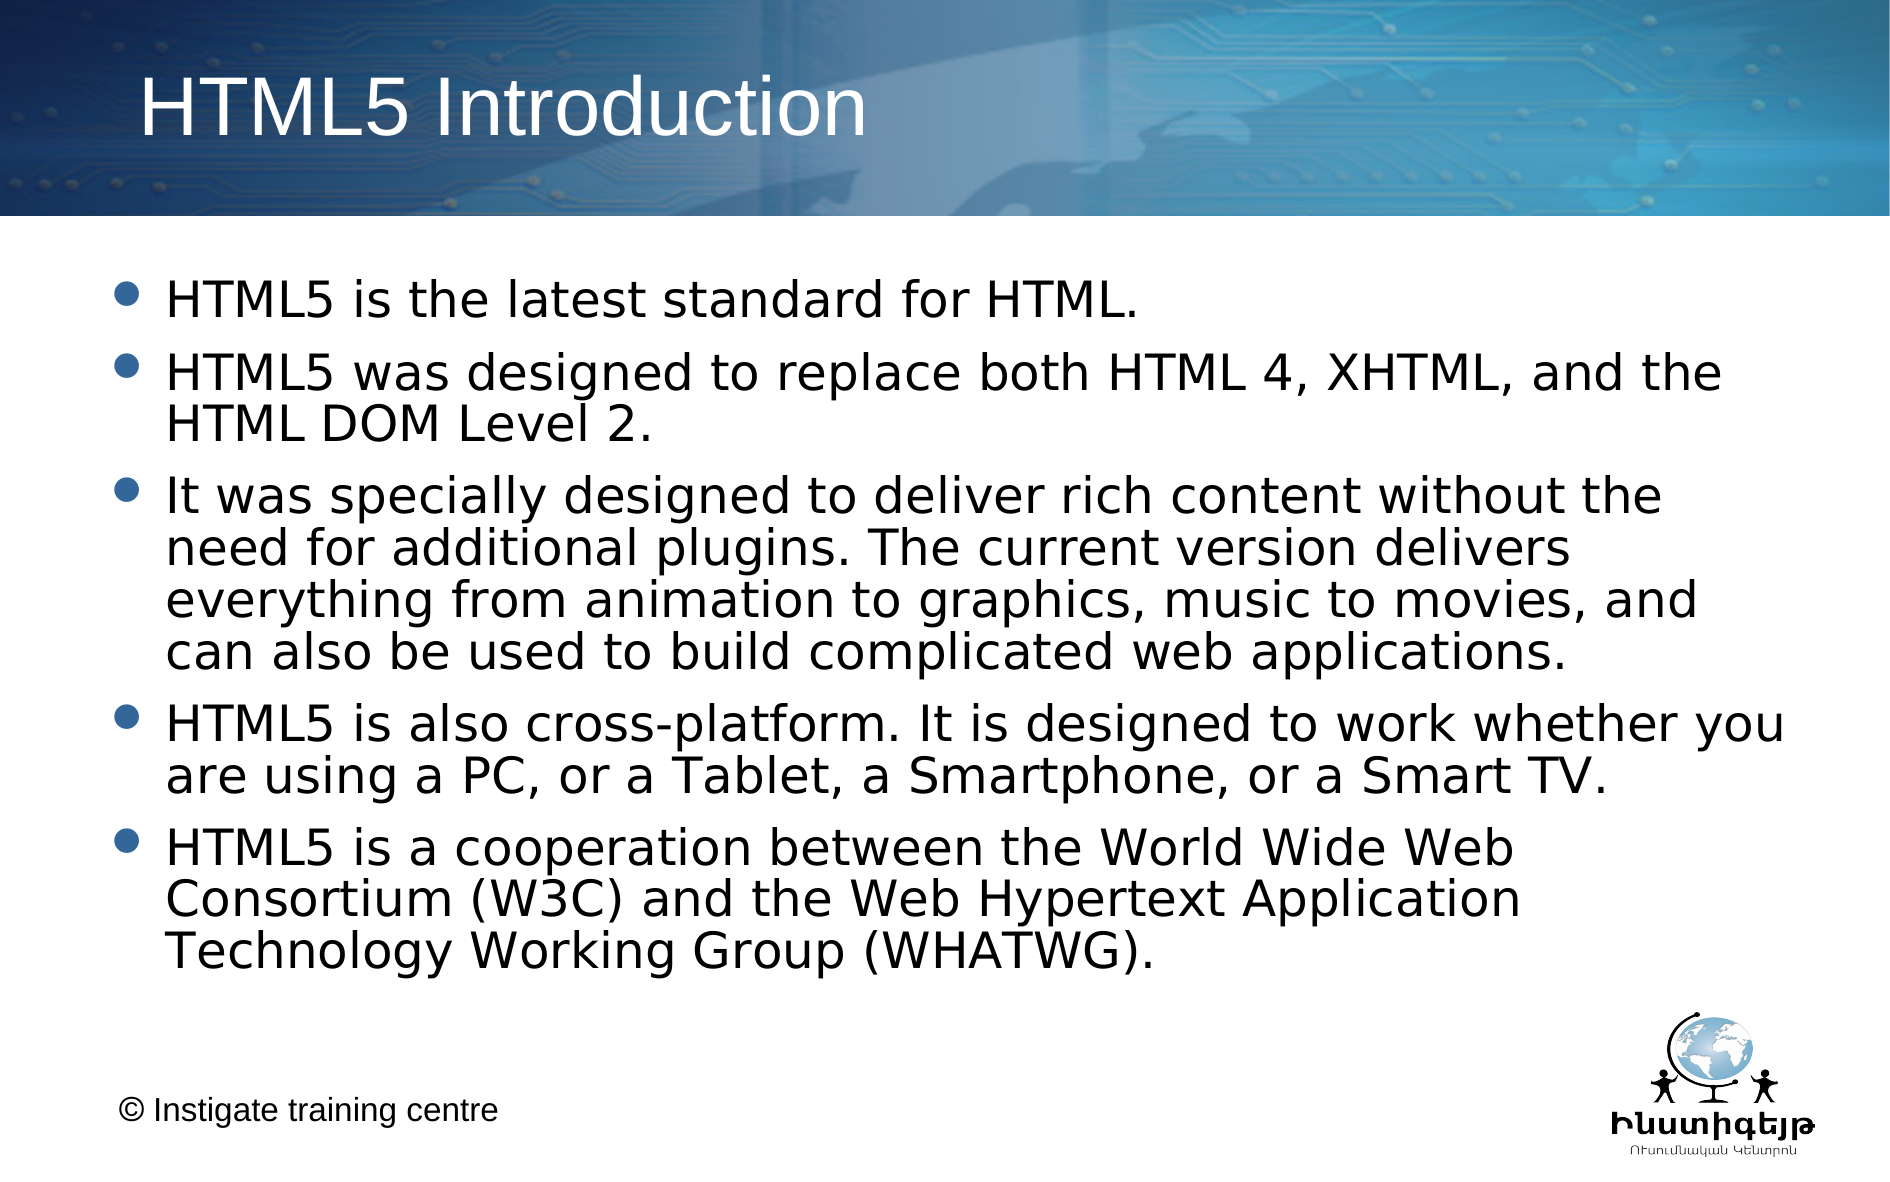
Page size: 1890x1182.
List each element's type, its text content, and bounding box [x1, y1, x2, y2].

picture [0, 0, 1890, 216]
list HTML5 is the latest standard for HTML. HTML5 was designed to replace both HTML 4, XHTML, and the HTML DOM Level 2. It was specially designed to deliver rich content without the need for additional plugins. The current version delivers everything from animation to graphics, music to movies, and can also be used to build complicated web applications. HTML5 is also cross-platform. It is designed to work whether you are using a PC, or a Tablet, a Smartphone, or a Smart TV. HTML5 is a cooperation between the World Wide Web Consortium (W3C) and the Web Hypertext Application Technology Working Group (WHATWG). [110, 276, 1801, 299]
picture [1612, 1012, 1815, 1157]
